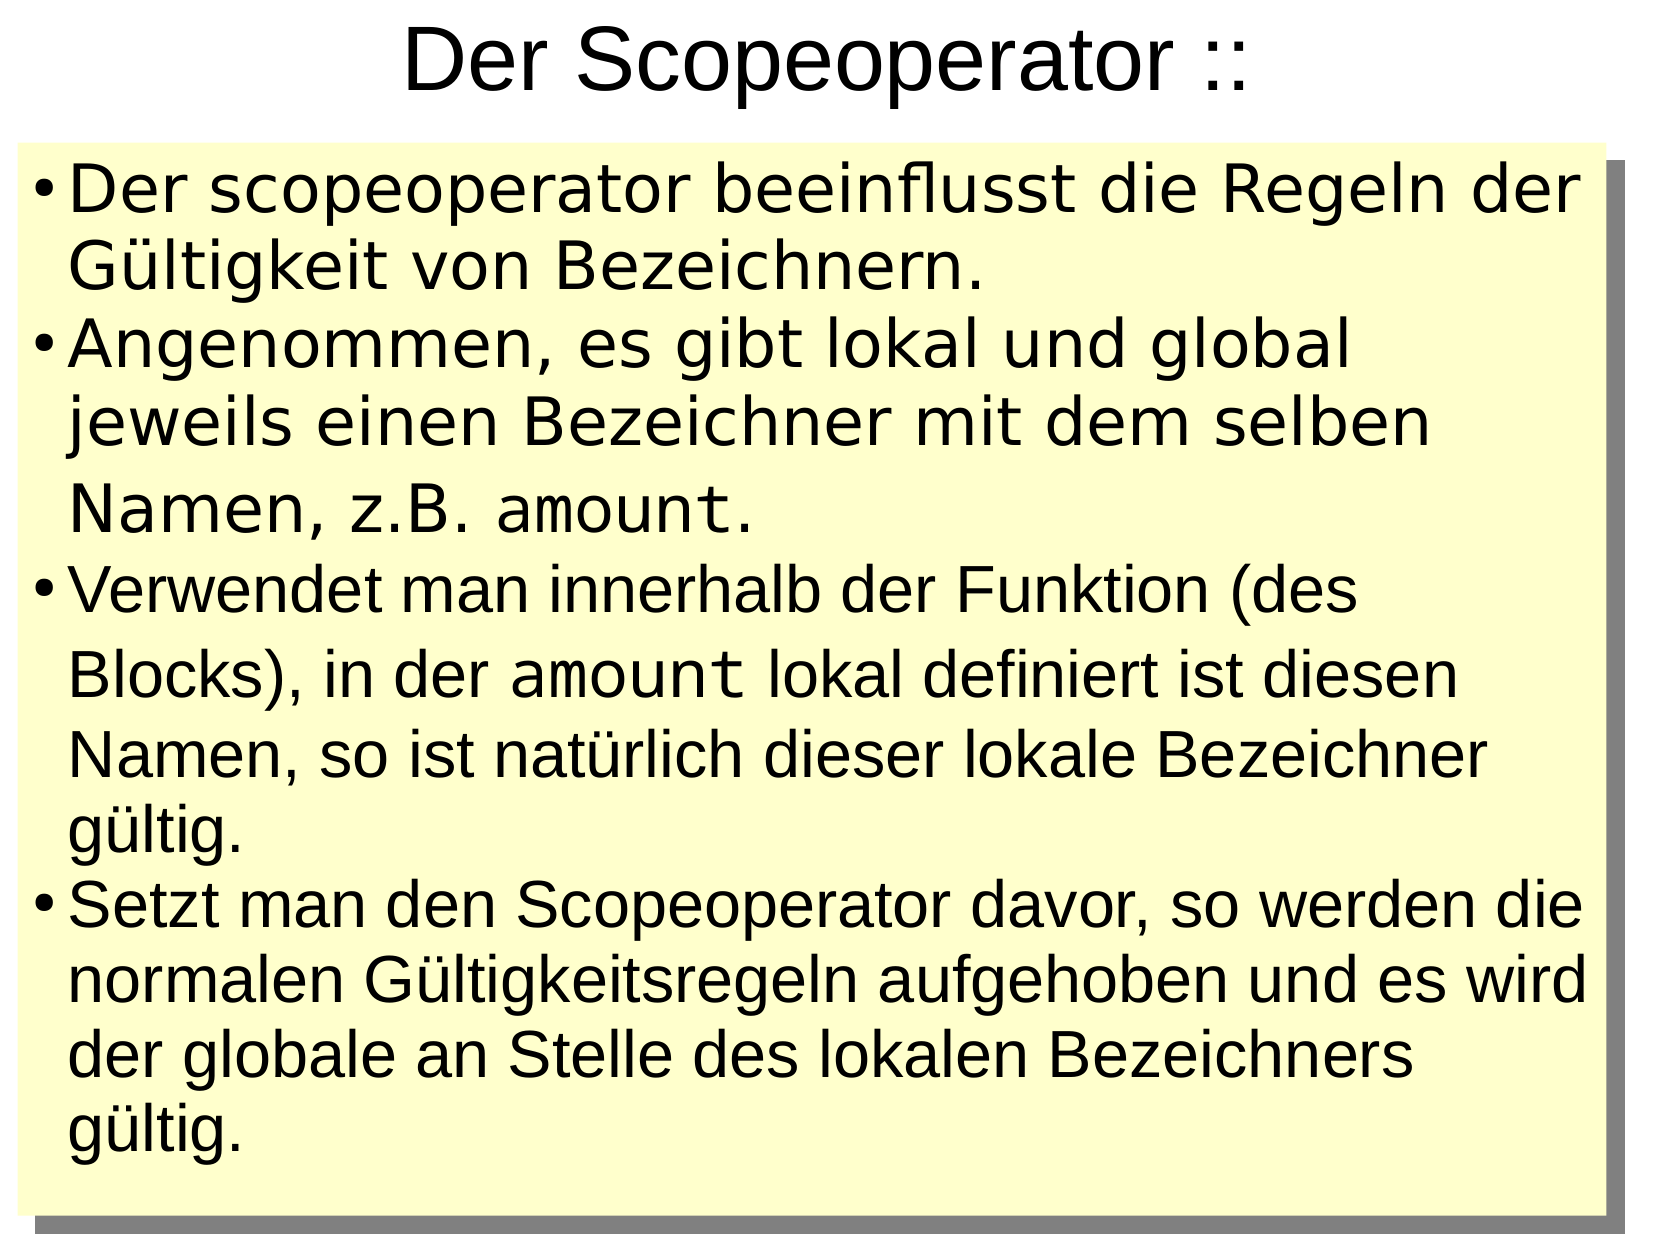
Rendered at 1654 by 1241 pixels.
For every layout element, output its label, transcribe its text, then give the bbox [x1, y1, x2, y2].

text_box Der scopeoperator beeinflusst die Regeln der Gültigkeit von Bezeichnern. Angenommen, es gibt lokal und global jeweils einen Bezeichner mit dem selben Namen, z.B. amount. Verwendet man innerhalb der Funktion (des Blocks), in der amount lokal definiert ist diesen Namen, so ist natürlich dieser lokale Bezeichner gültig. Setzt man den Scopeoperator davor, so werden die normalen Gültigkeitsregeln aufgehoben und es wird der globale an Stelle des lokalen Bezeichners gültig. [17, 142, 1607, 1216]
title Der Scopeoperator :: [82, 0, 1571, 142]
